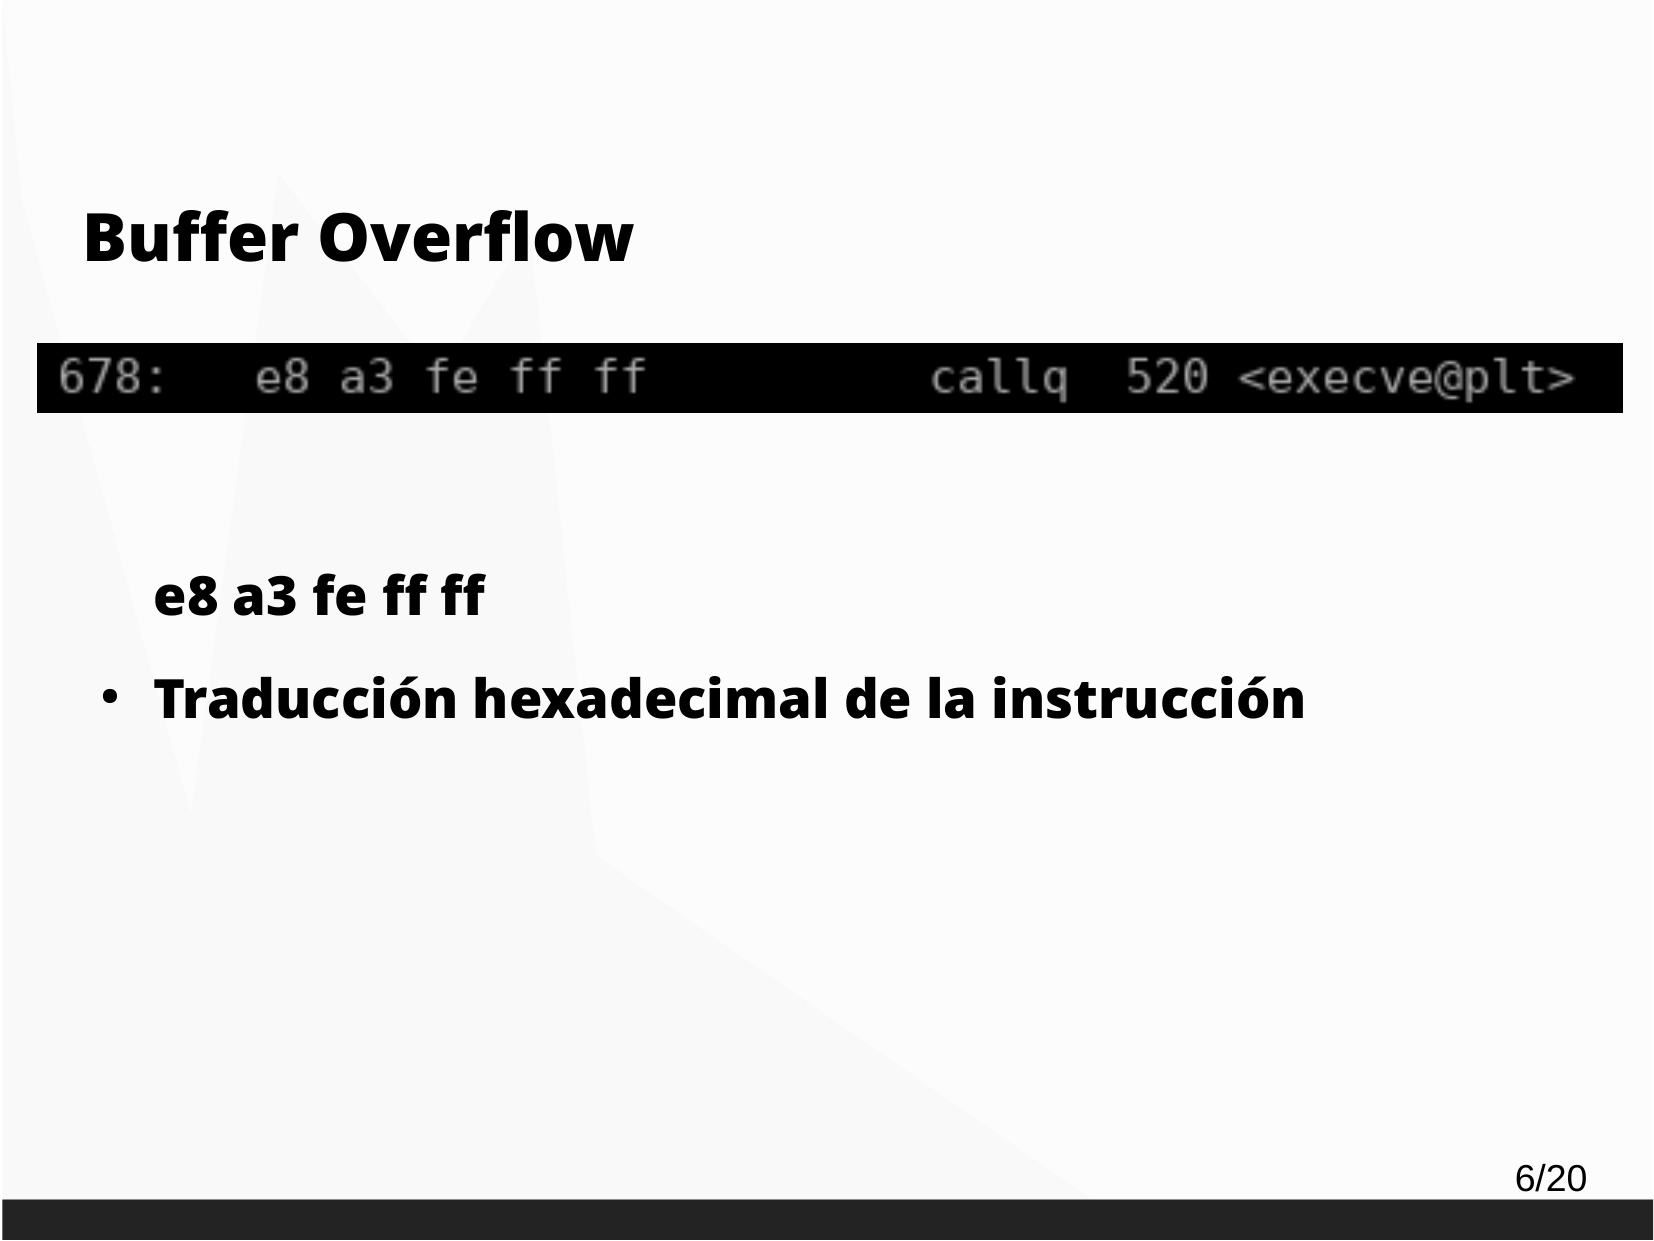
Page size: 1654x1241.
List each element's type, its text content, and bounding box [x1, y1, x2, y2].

text_box 6/20 [1500, 1149, 1651, 1201]
title Buffer Overflow [82, 132, 1571, 340]
picture [2, 0, 1654, 1241]
list e8 a3 fe ff ff Traducción hexadecimal de la instrucción [82, 413, 1571, 1093]
